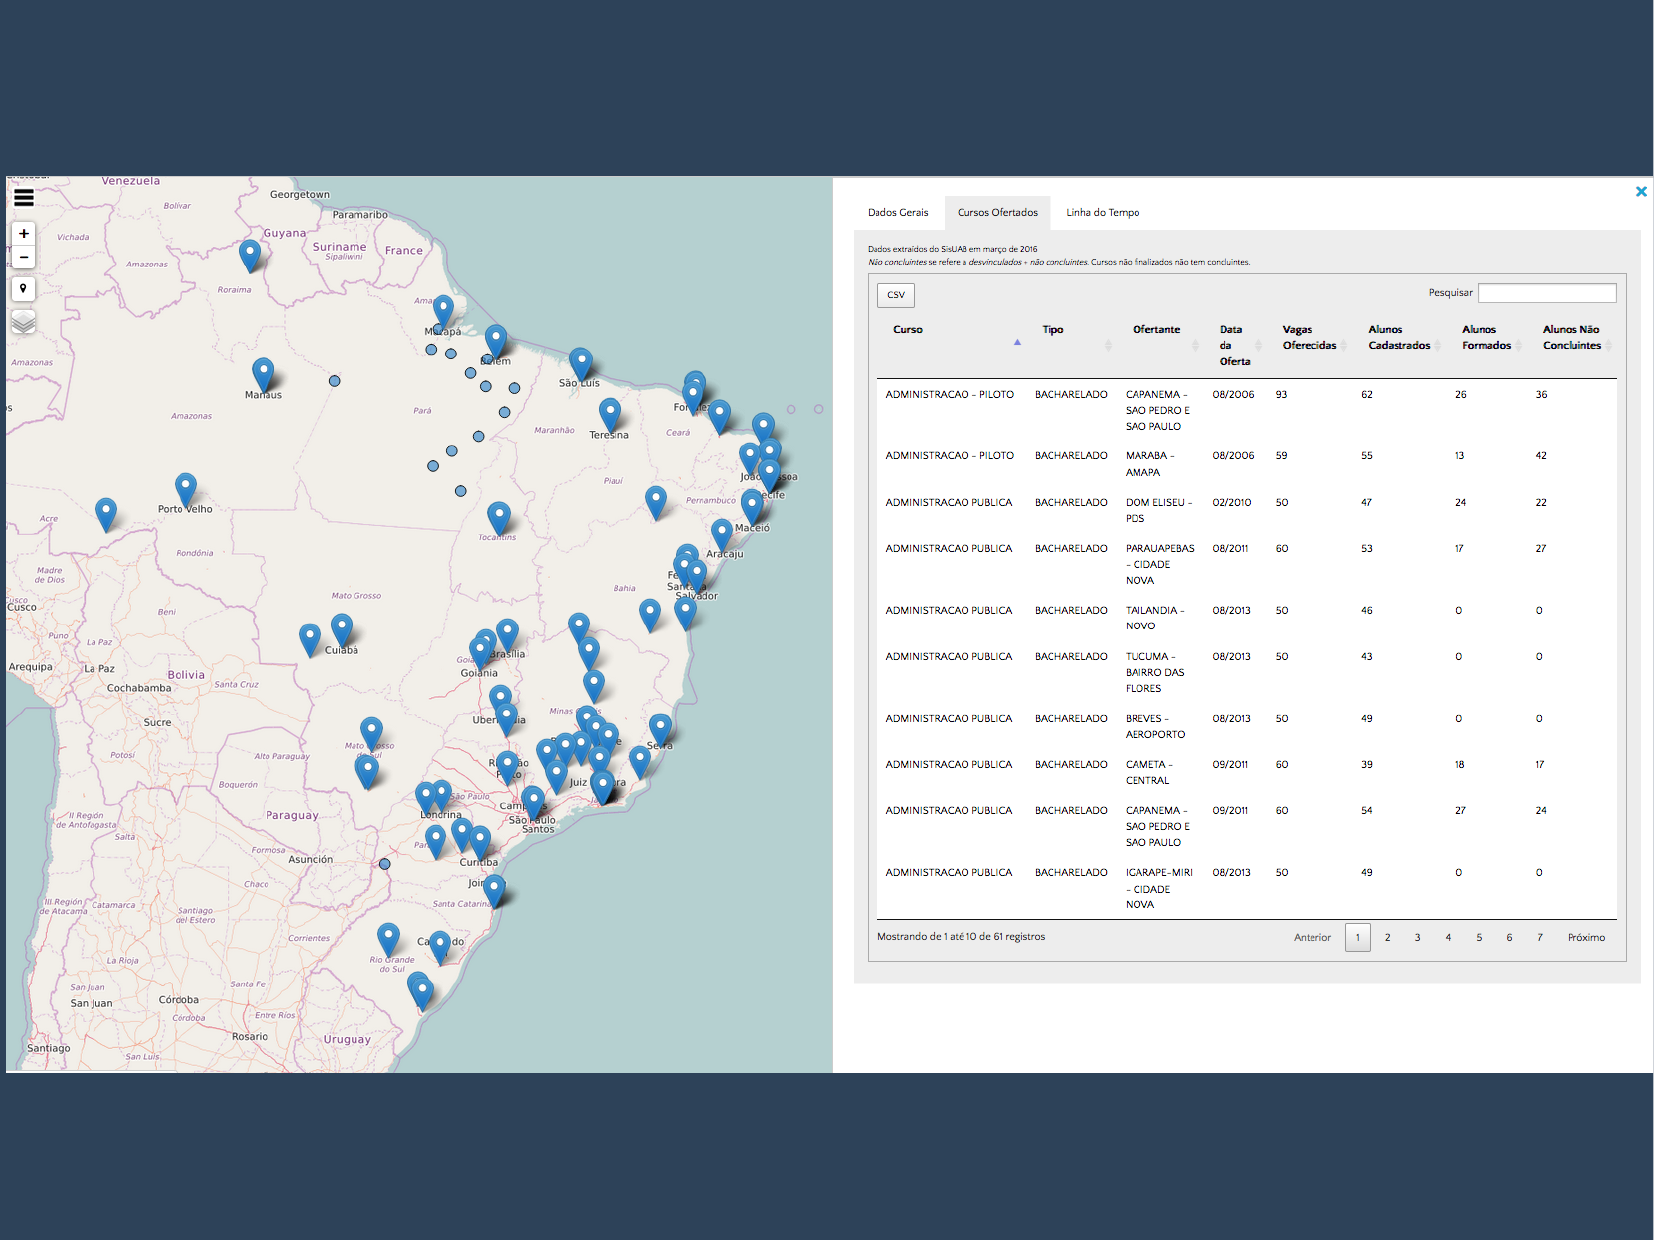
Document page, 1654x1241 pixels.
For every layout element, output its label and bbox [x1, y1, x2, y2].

picture [6, 176, 1654, 1073]
